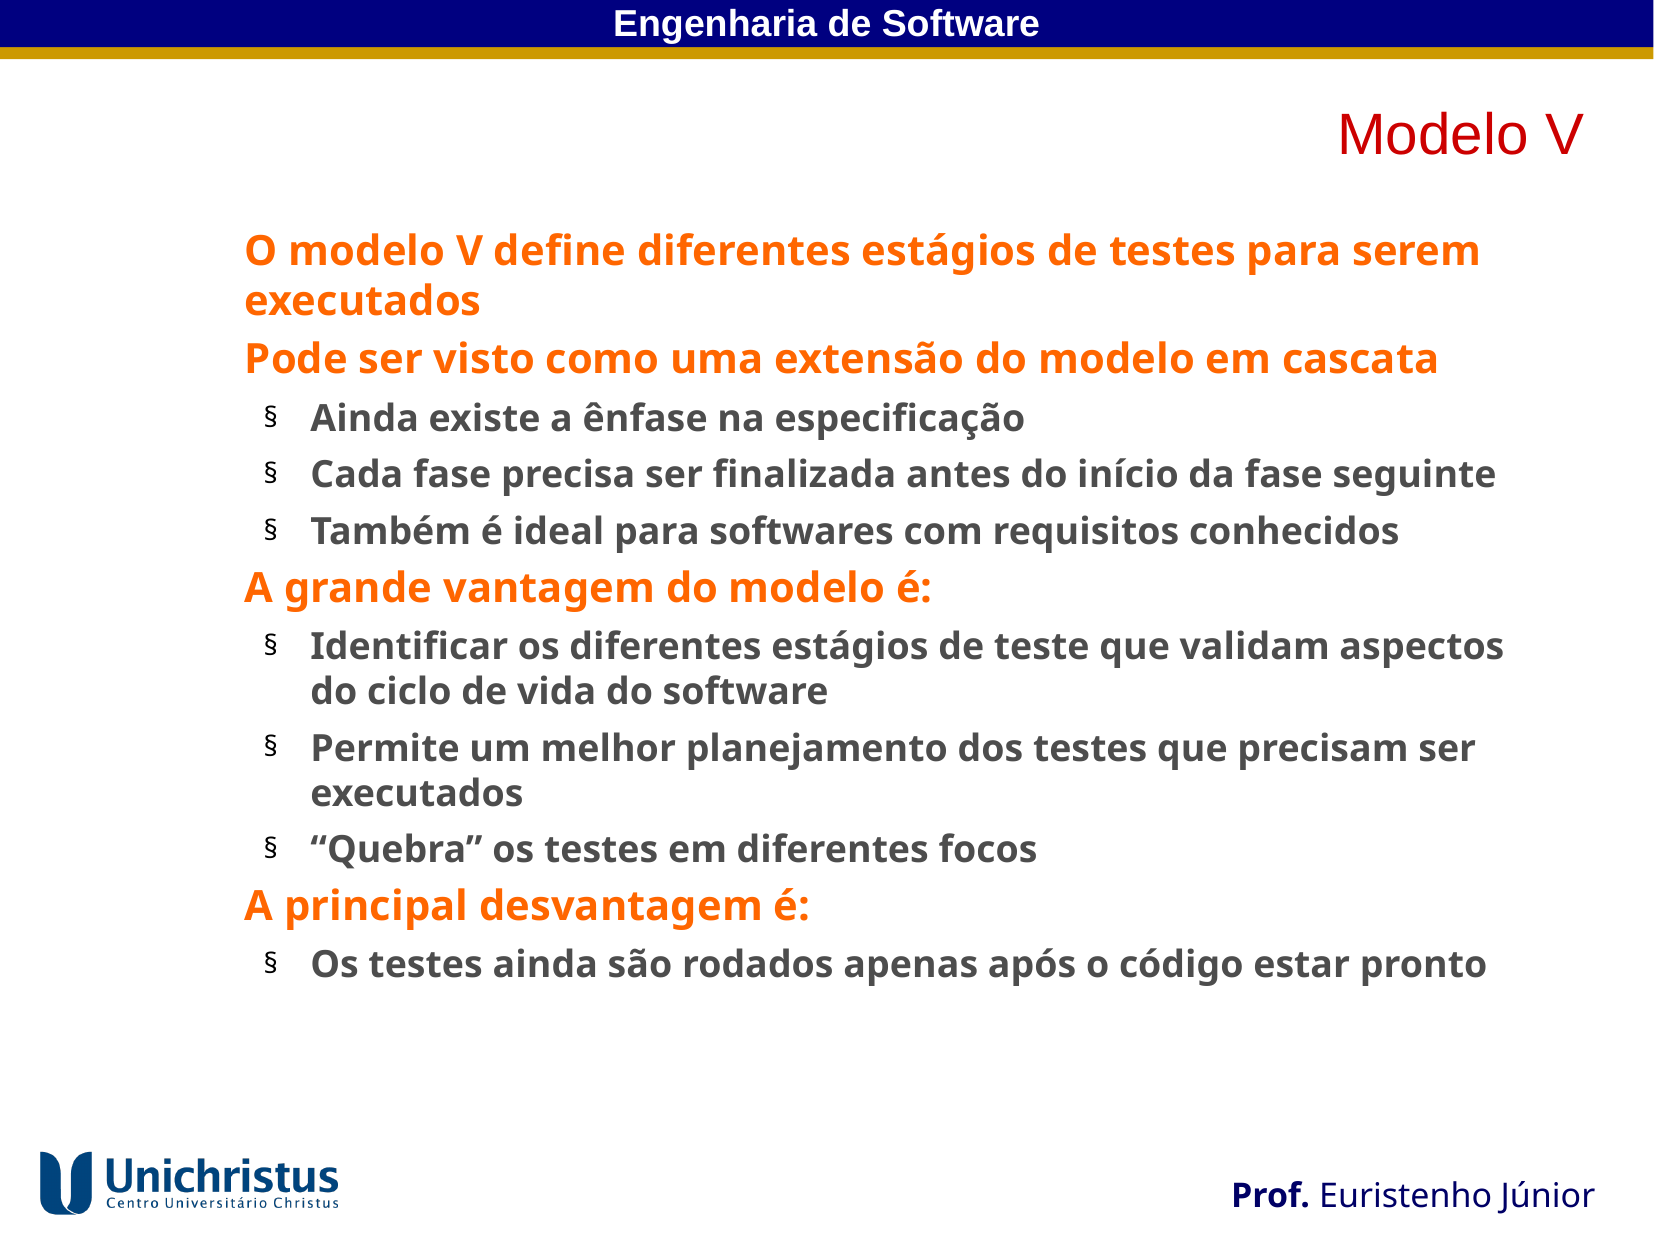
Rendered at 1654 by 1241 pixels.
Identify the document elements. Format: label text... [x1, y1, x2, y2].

text_box Modelo V [1322, 94, 1654, 201]
text_box [0, 48, 1654, 60]
text_box Engenharia de Software [0, 0, 1654, 48]
text_box Prof. Euristenho Júnior [1216, 1163, 1654, 1224]
text_box O modelo V define diferentes estágios de testes para serem executados Pode ser visto como uma extensão do modelo em cascata Ainda existe a ênfase na especificação Cada fase precisa ser finalizada antes do início da fase seguinte Também é ideal para softwares com requisitos conhecidos A grande vantagem do modelo é: Identificar os diferentes estágios de teste que validam aspectos do ciclo de vida do software Permite um melhor planejamento dos testes que precisam ser executados “Quebra” os testes em diferentes focos A principal desvantagem é: Os testes ainda são rodados apenas após o código estar pronto [173, 216, 1524, 981]
picture [35, 1148, 343, 1217]
